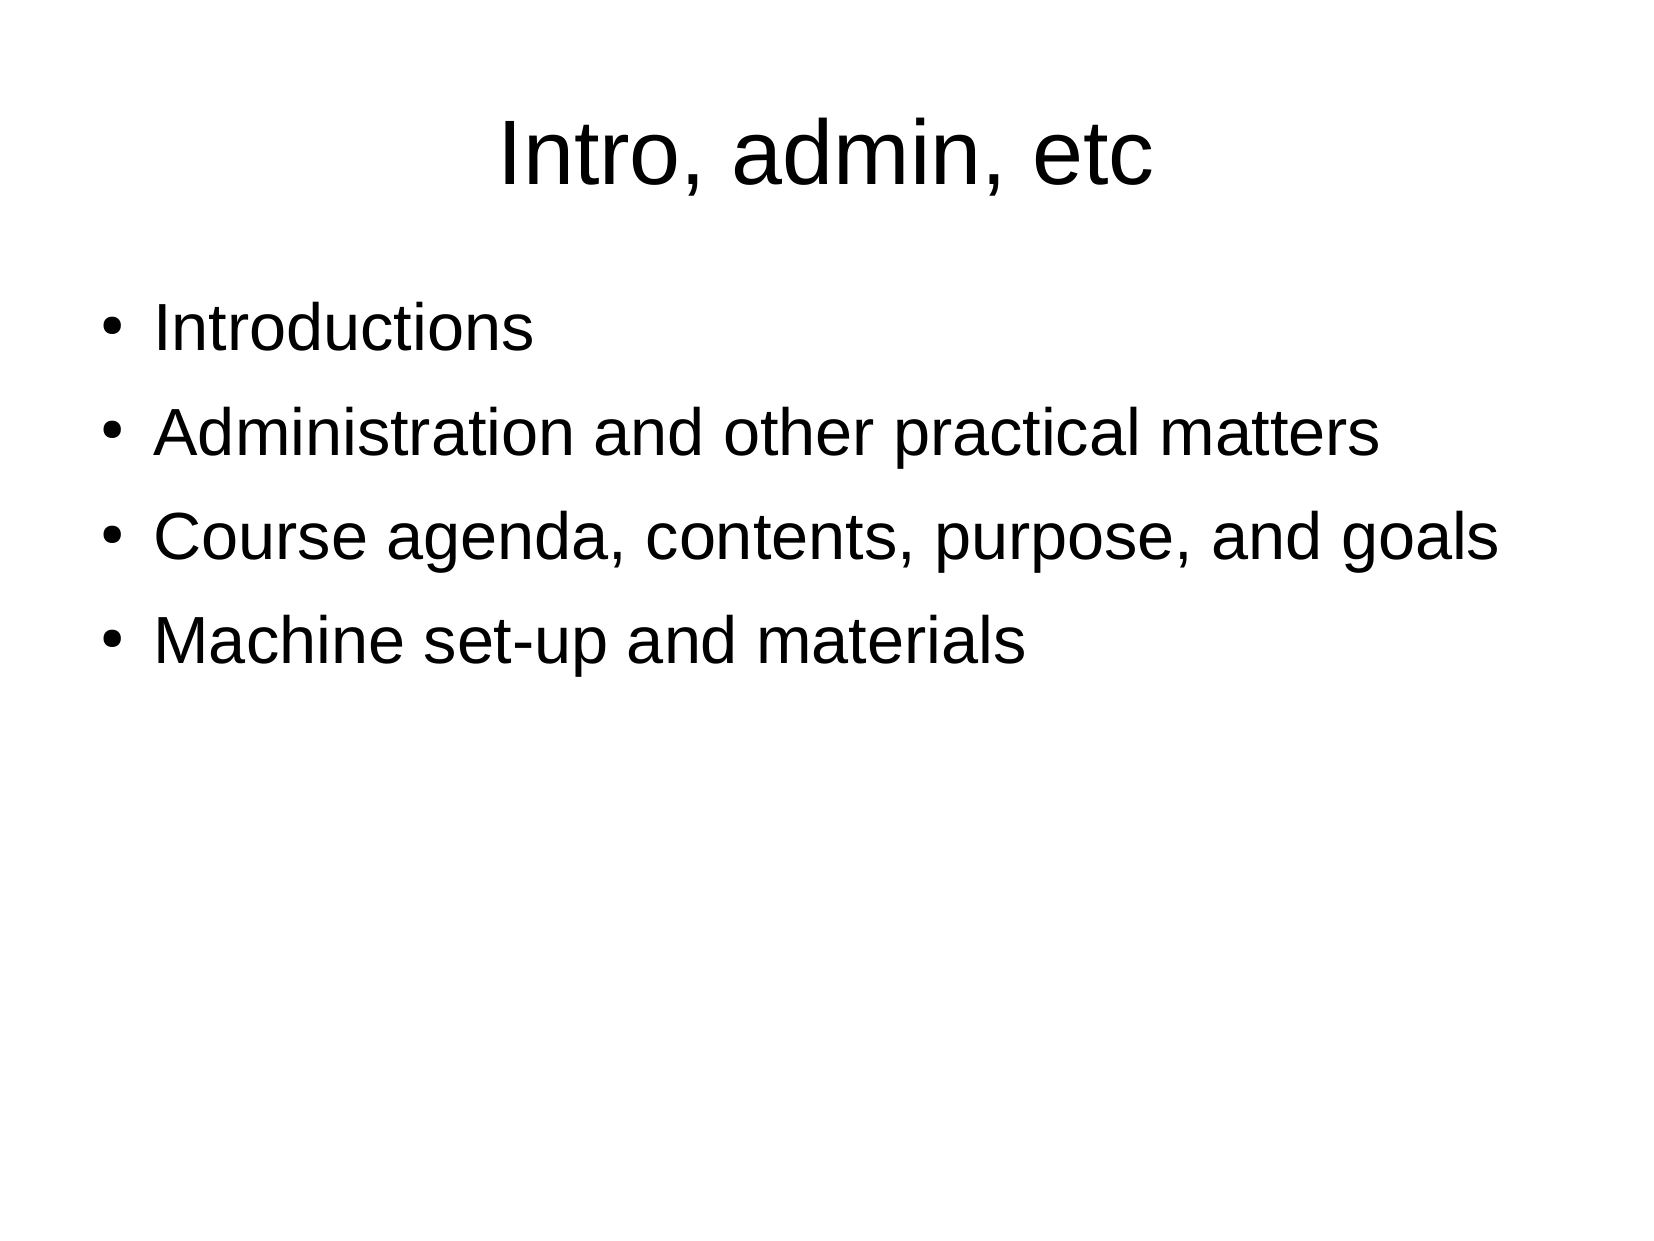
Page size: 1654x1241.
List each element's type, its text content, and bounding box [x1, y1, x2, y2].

title Intro, admin, etc [82, 49, 1571, 257]
list Introductions Administration and other practical matters Course agenda, contents, purpose, and goals Machine set-up and materials [82, 290, 1571, 1109]
